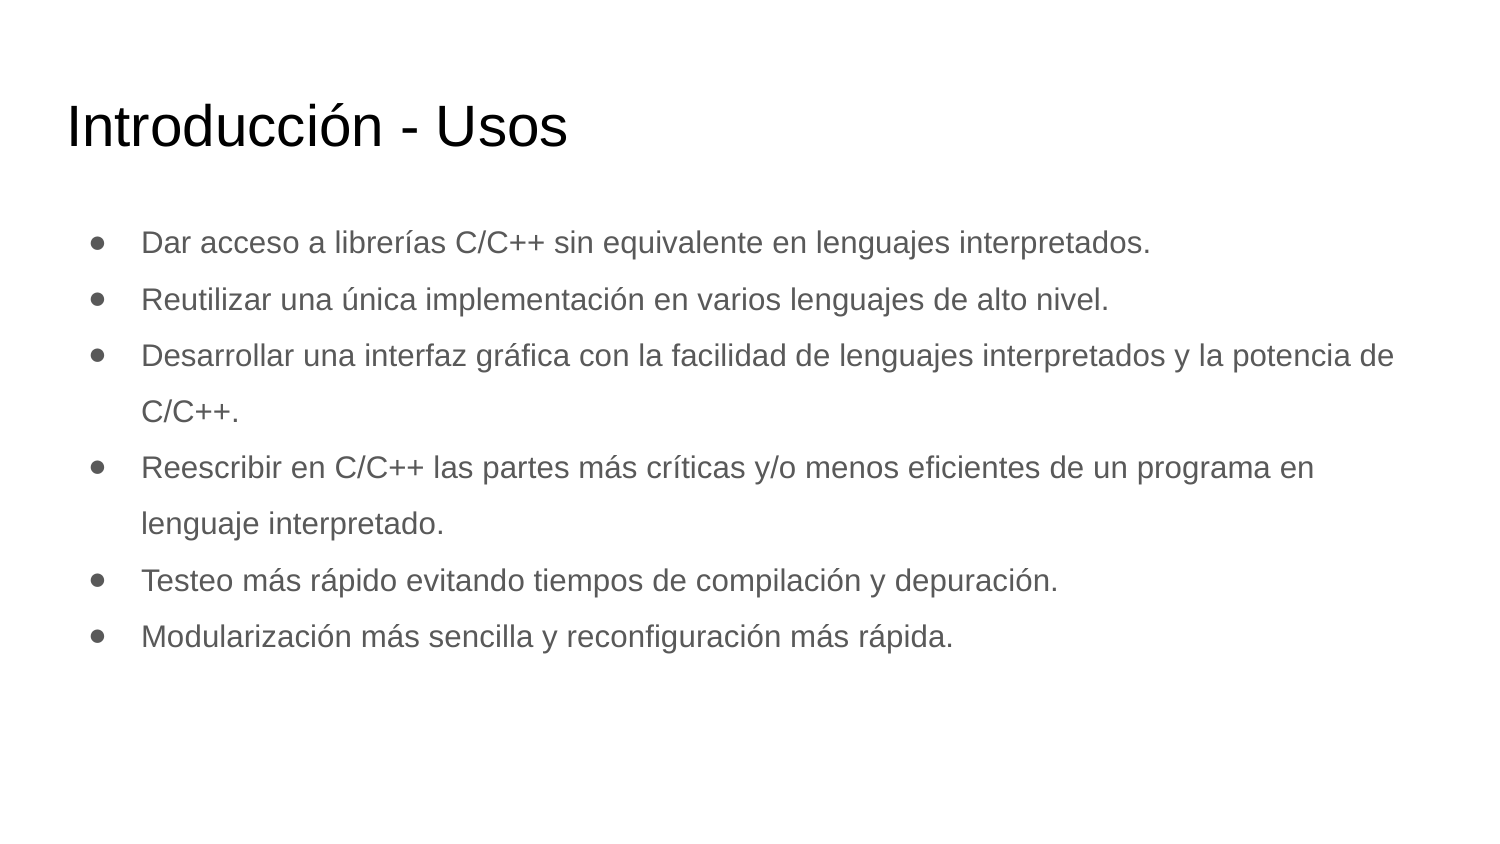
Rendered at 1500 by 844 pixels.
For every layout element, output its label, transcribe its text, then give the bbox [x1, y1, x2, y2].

title Introducción - Usos [51, 72, 1449, 167]
list Dar acceso a librerías C/C++ sin equivalente en lenguajes interpretados. Reutilizar una única implementación en varios lenguajes de alto nivel. Desarrollar una interfaz gráfica con la facilidad de lenguajes interpretados y la potencia de C/C++. Reescribir en C/C++ las partes más críticas y/o menos eficientes de un programa en lenguaje interpretado. Testeo más rápido evitando tiempos de compilación y depuración. Modularización más sencilla y reconfiguración más rápida. [51, 189, 1449, 750]
